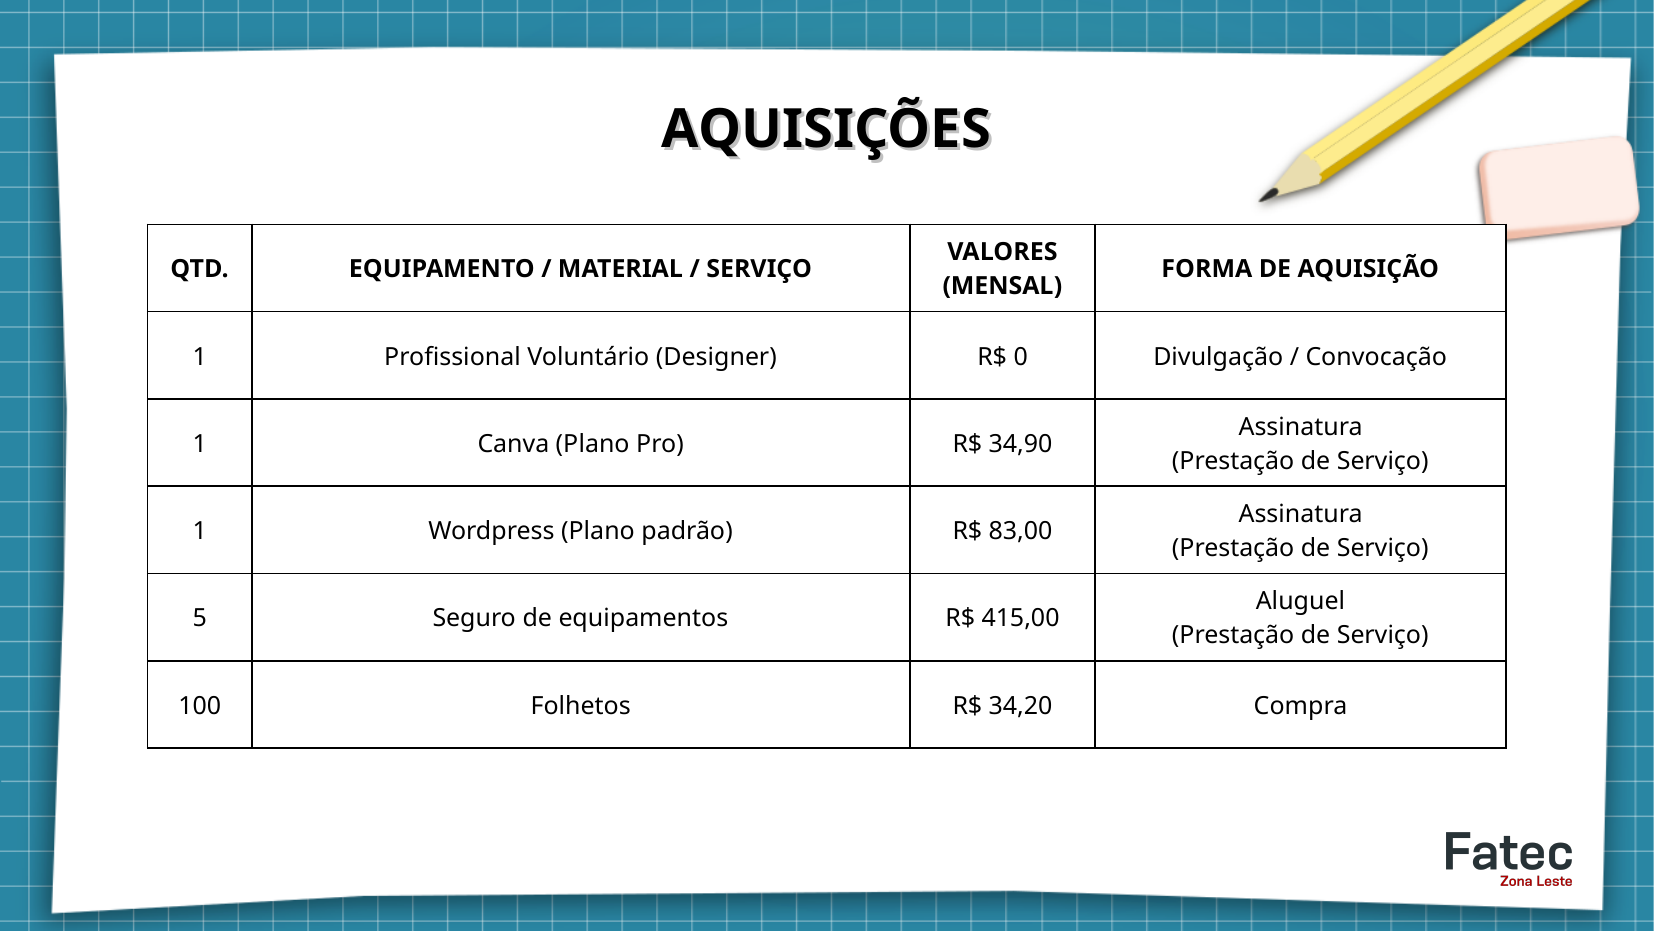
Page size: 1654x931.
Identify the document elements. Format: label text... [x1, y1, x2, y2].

table_cell R$ 83,00 [911, 487, 1094, 573]
table_cell Folhetos [253, 662, 909, 747]
table_cell R$ 34,20 [911, 662, 1094, 747]
table_cell 1 [148, 400, 251, 485]
table_cell 100 [148, 662, 251, 747]
table_cell Seguro de equipamentos [253, 574, 909, 660]
table_header VALORES (MENSAL) [911, 225, 1094, 311]
table_cell R$ 34,90 [911, 400, 1094, 485]
table_cell Compra [1096, 662, 1505, 747]
table_cell Wordpress (Plano padrão) [253, 487, 909, 573]
table_cell Profissional Voluntário (Designer) [253, 312, 909, 398]
table_cell R$ 0 [911, 312, 1094, 398]
table_cell Aluguel (Prestação de Serviço) [1096, 574, 1505, 660]
table_header EQUIPAMENTO / MATERIAL / SERVIÇO [253, 225, 909, 311]
picture [0, 0, 1654, 931]
table_cell Assinatura (Prestação de Serviço) [1096, 400, 1505, 485]
table_header QTD. [148, 225, 251, 311]
title AQUISIÇÕES [82, 48, 1571, 205]
table_cell Canva (Plano Pro) [253, 400, 909, 485]
table_cell 1 [148, 312, 251, 398]
table_cell 5 [148, 574, 251, 660]
table_header FORMA DE AQUISIÇÃO [1096, 225, 1505, 311]
table_cell Assinatura (Prestação de Serviço) [1096, 487, 1505, 573]
table_cell 1 [148, 487, 251, 573]
table_cell Divulgação / Convocação [1096, 312, 1505, 398]
table_cell R$ 415,00 [911, 574, 1094, 660]
